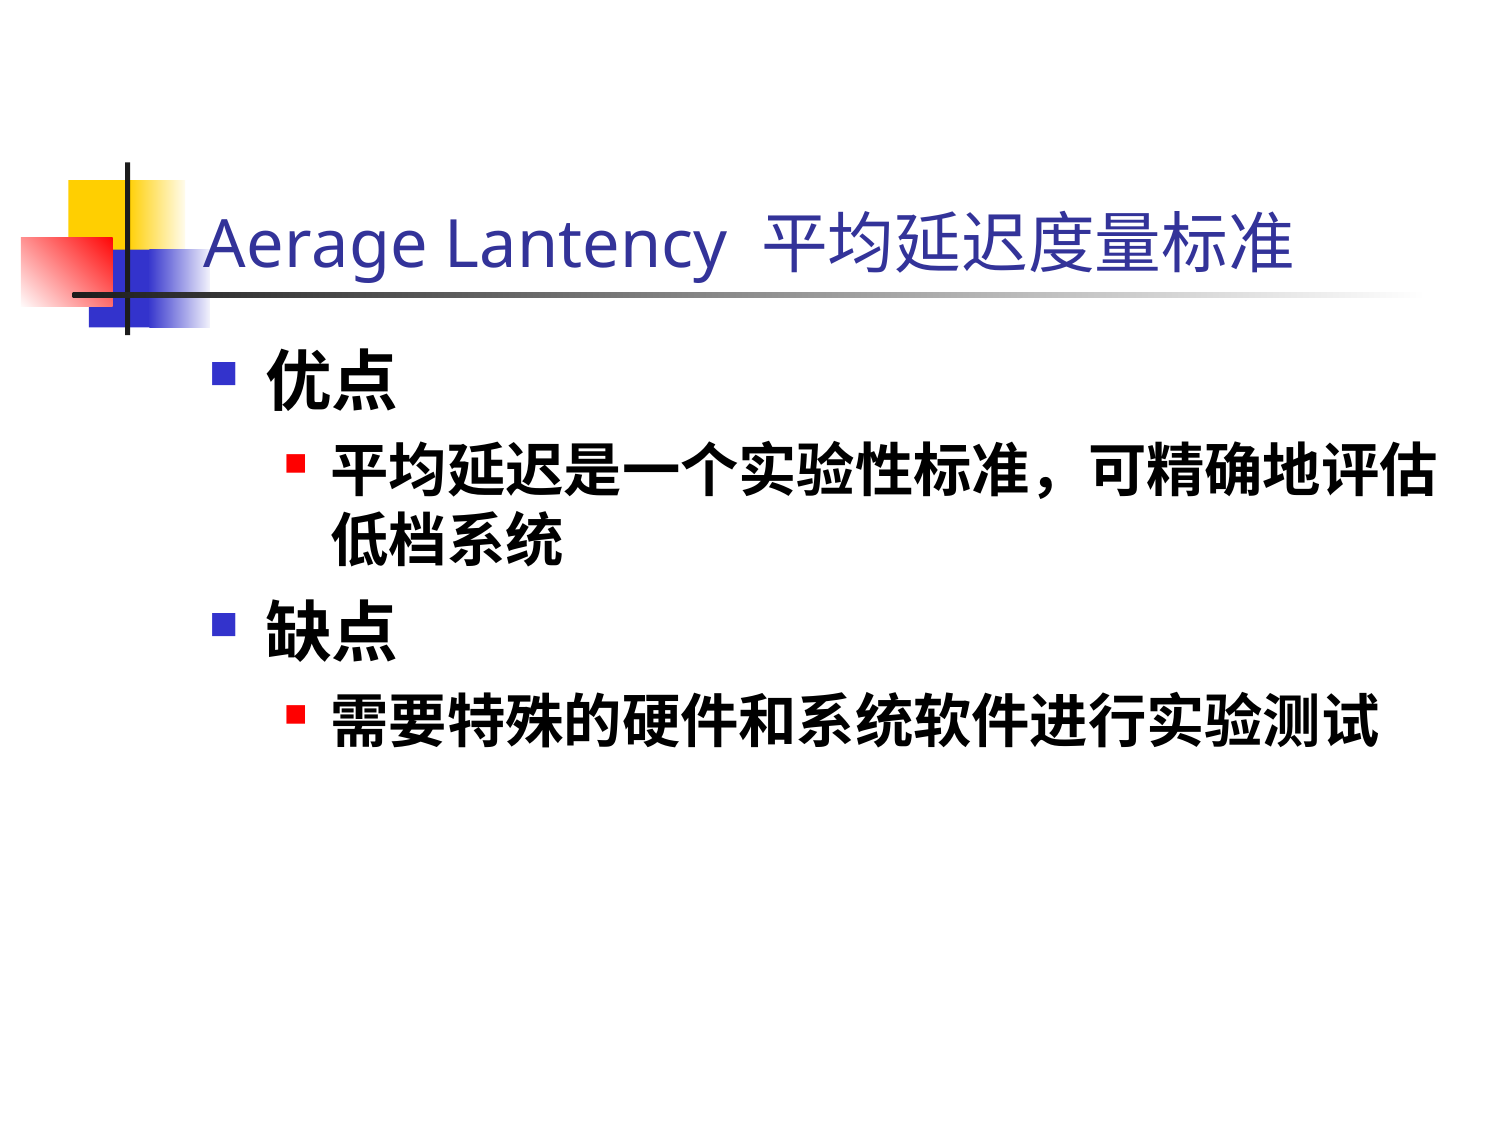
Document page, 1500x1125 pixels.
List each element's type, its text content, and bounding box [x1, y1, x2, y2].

list 优点 平均延迟是一个实验性标准，可精确地评估低档系统 缺点 需要特殊的硬件和系统软件进行实验测试 [193, 331, 1469, 1007]
title Aerage Lantency 平均延迟度量标准 [188, 101, 1468, 289]
